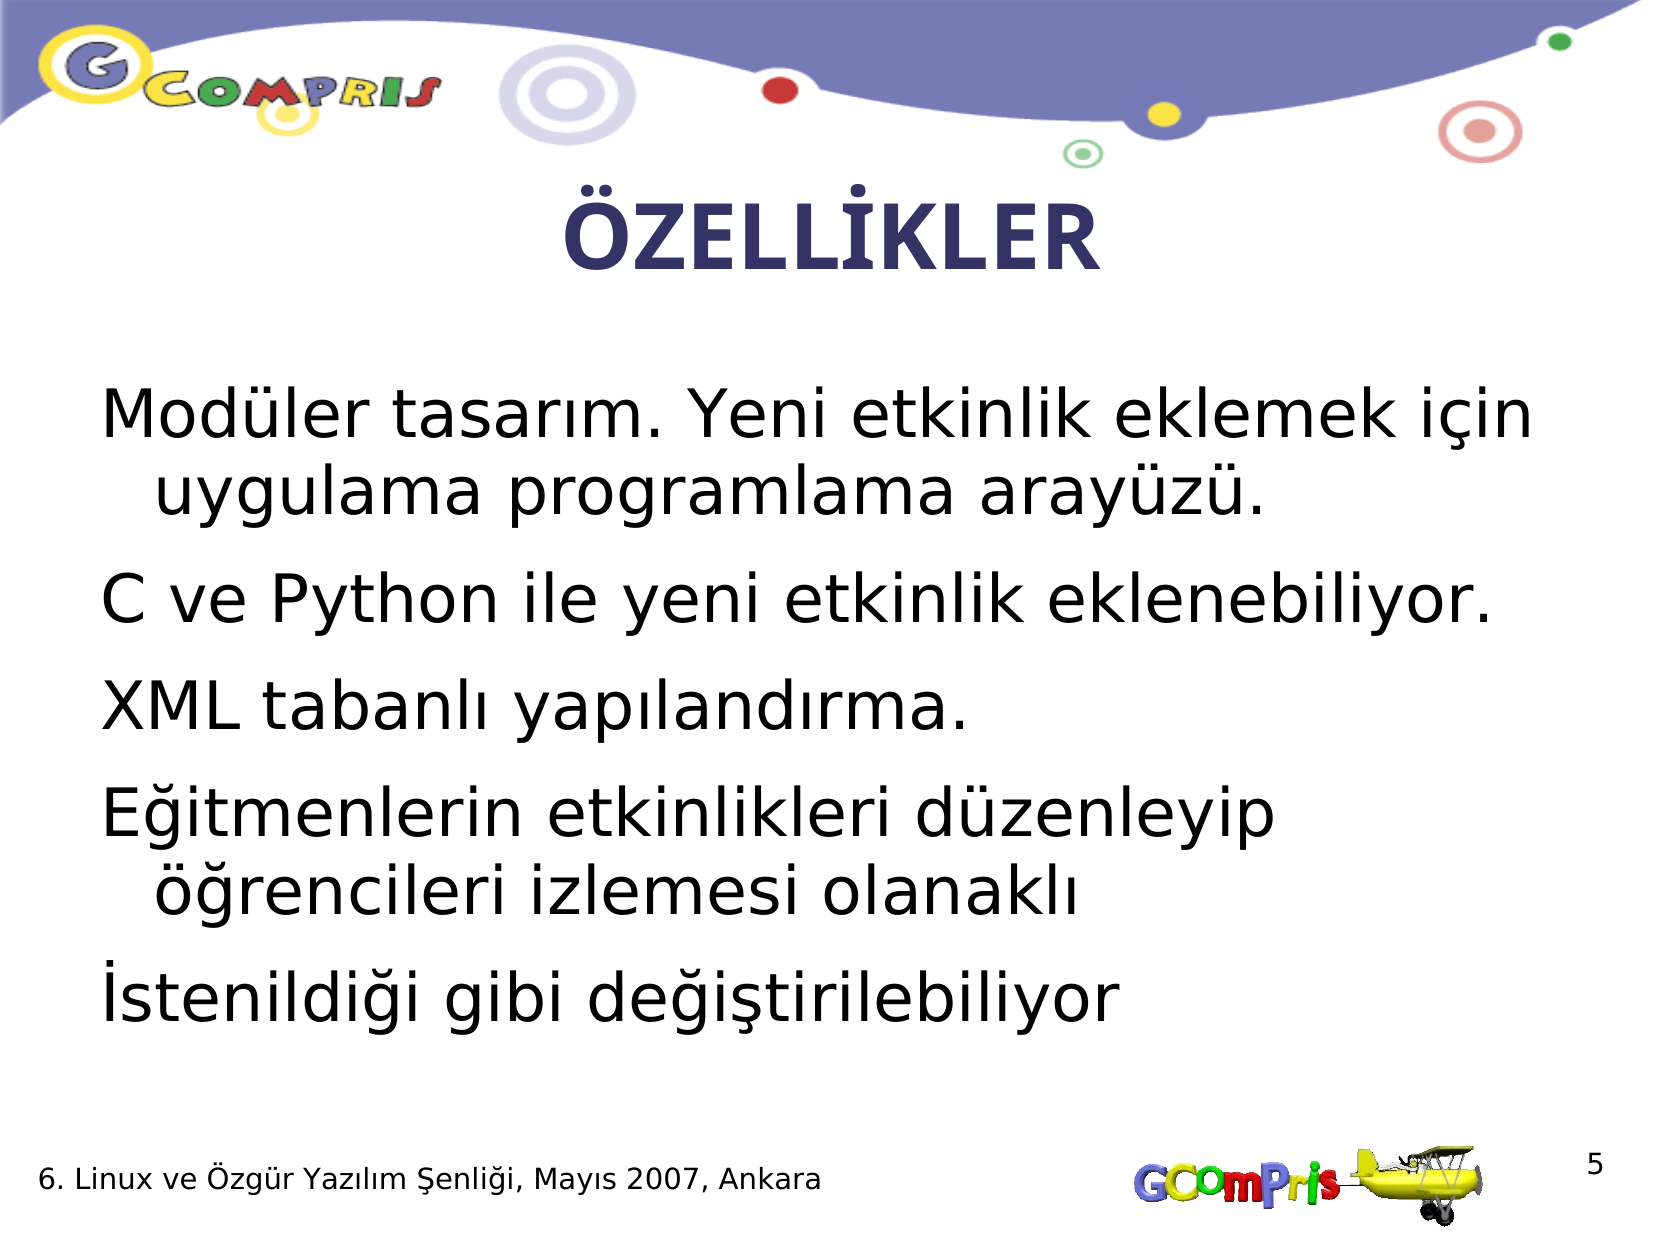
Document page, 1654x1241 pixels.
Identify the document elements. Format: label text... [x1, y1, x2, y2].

title ÖZELLİKLER [86, 130, 1576, 338]
picture [0, 0, 1654, 192]
picture [1125, 1124, 1494, 1238]
list Modüler tasarım. Yeni etkinlik eklemek için uygulama programlama arayüzü. C ve Python ile yeni etkinlik eklenebiliyor. XML tabanlı yapılandırma. Eğitmenlerin etkinlikleri düzenleyip öğrencileri izlemesi olanaklı İstenildiği gibi değiştirilebiliyor [82, 375, 1571, 1094]
